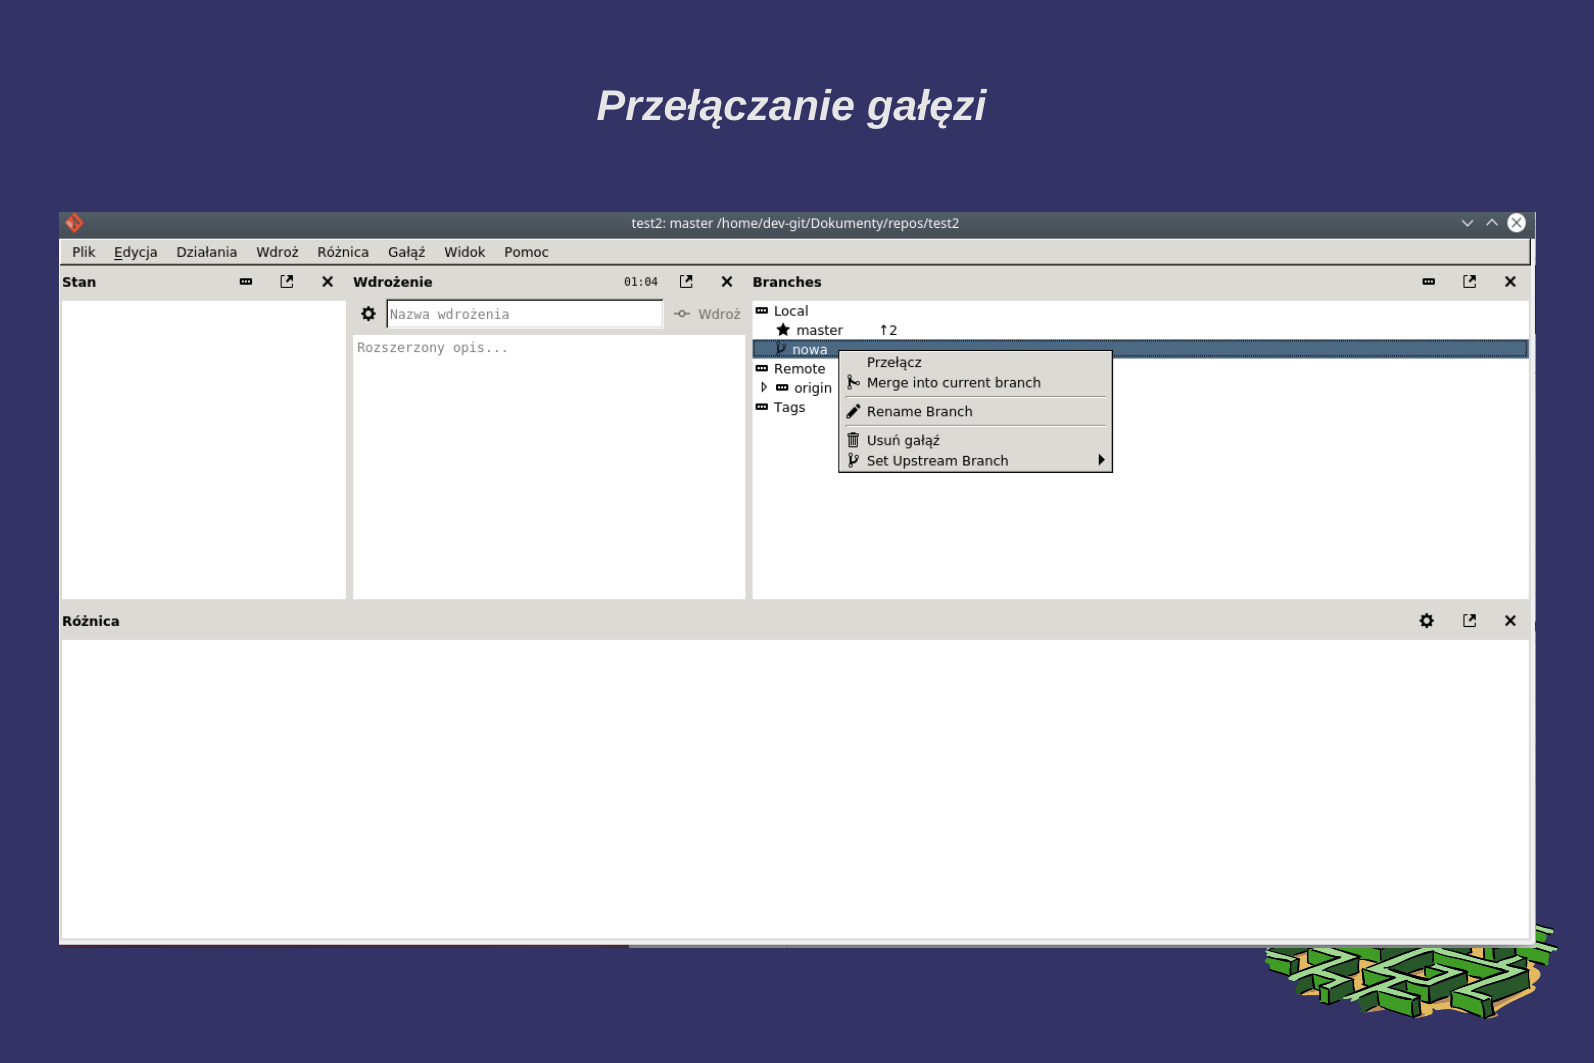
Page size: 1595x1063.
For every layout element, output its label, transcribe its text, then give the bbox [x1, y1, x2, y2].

picture [59, 212, 1536, 948]
title Przełączanie gałęzi [117, 16, 1479, 194]
